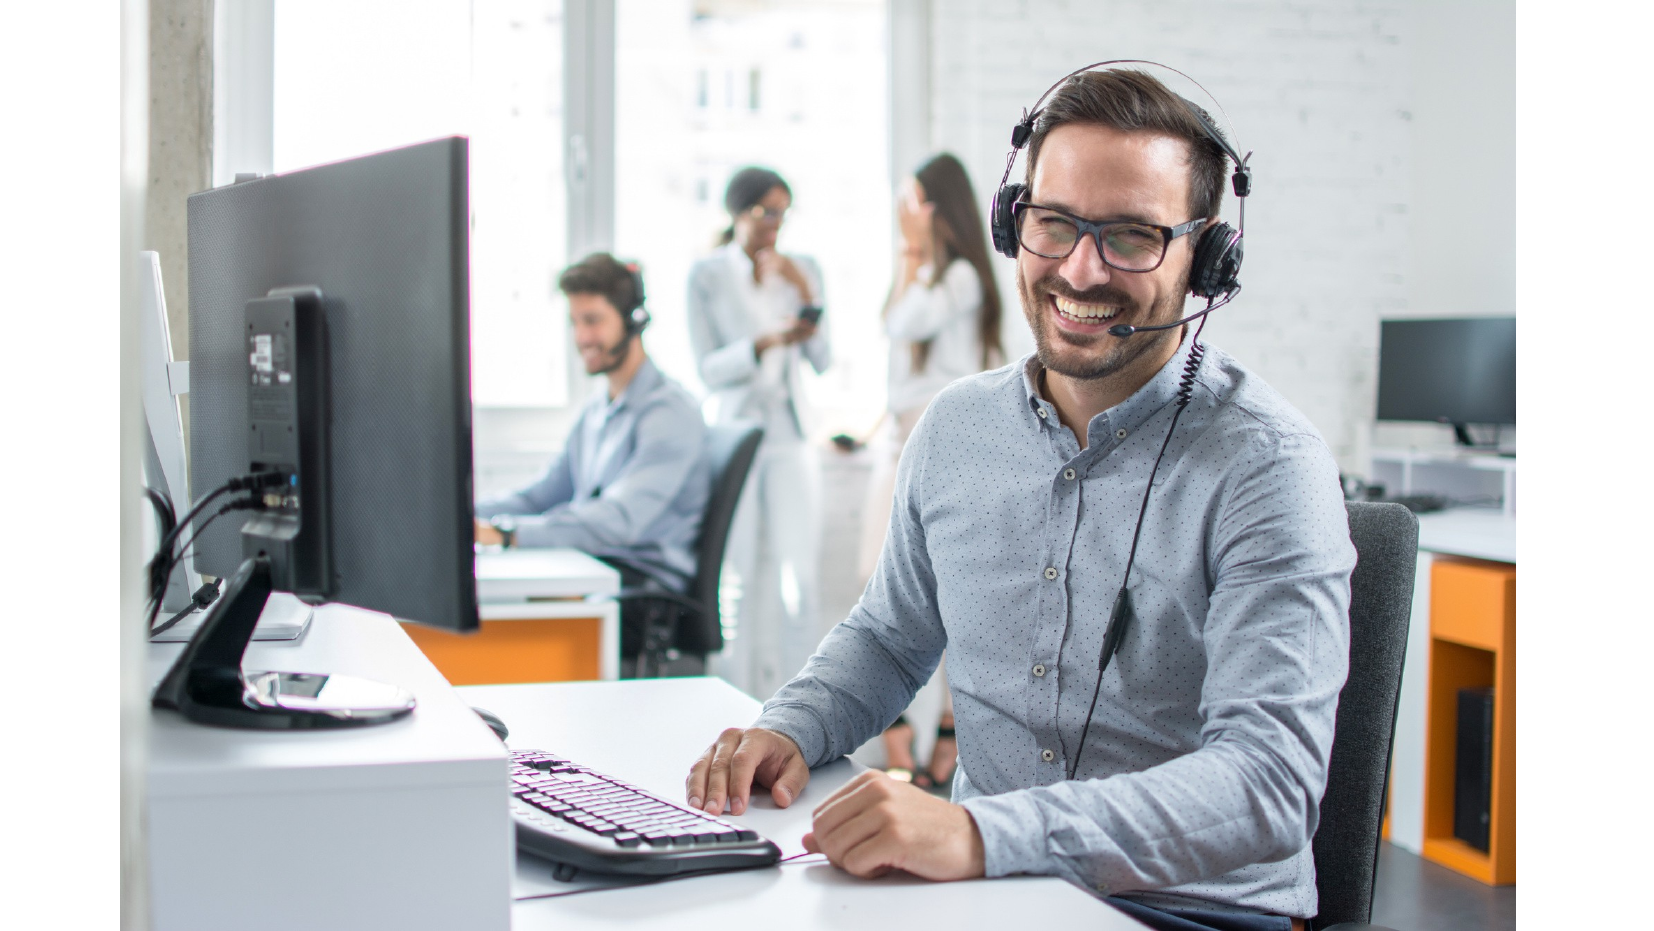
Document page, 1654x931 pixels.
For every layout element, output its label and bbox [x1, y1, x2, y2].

picture [120, 0, 1516, 931]
